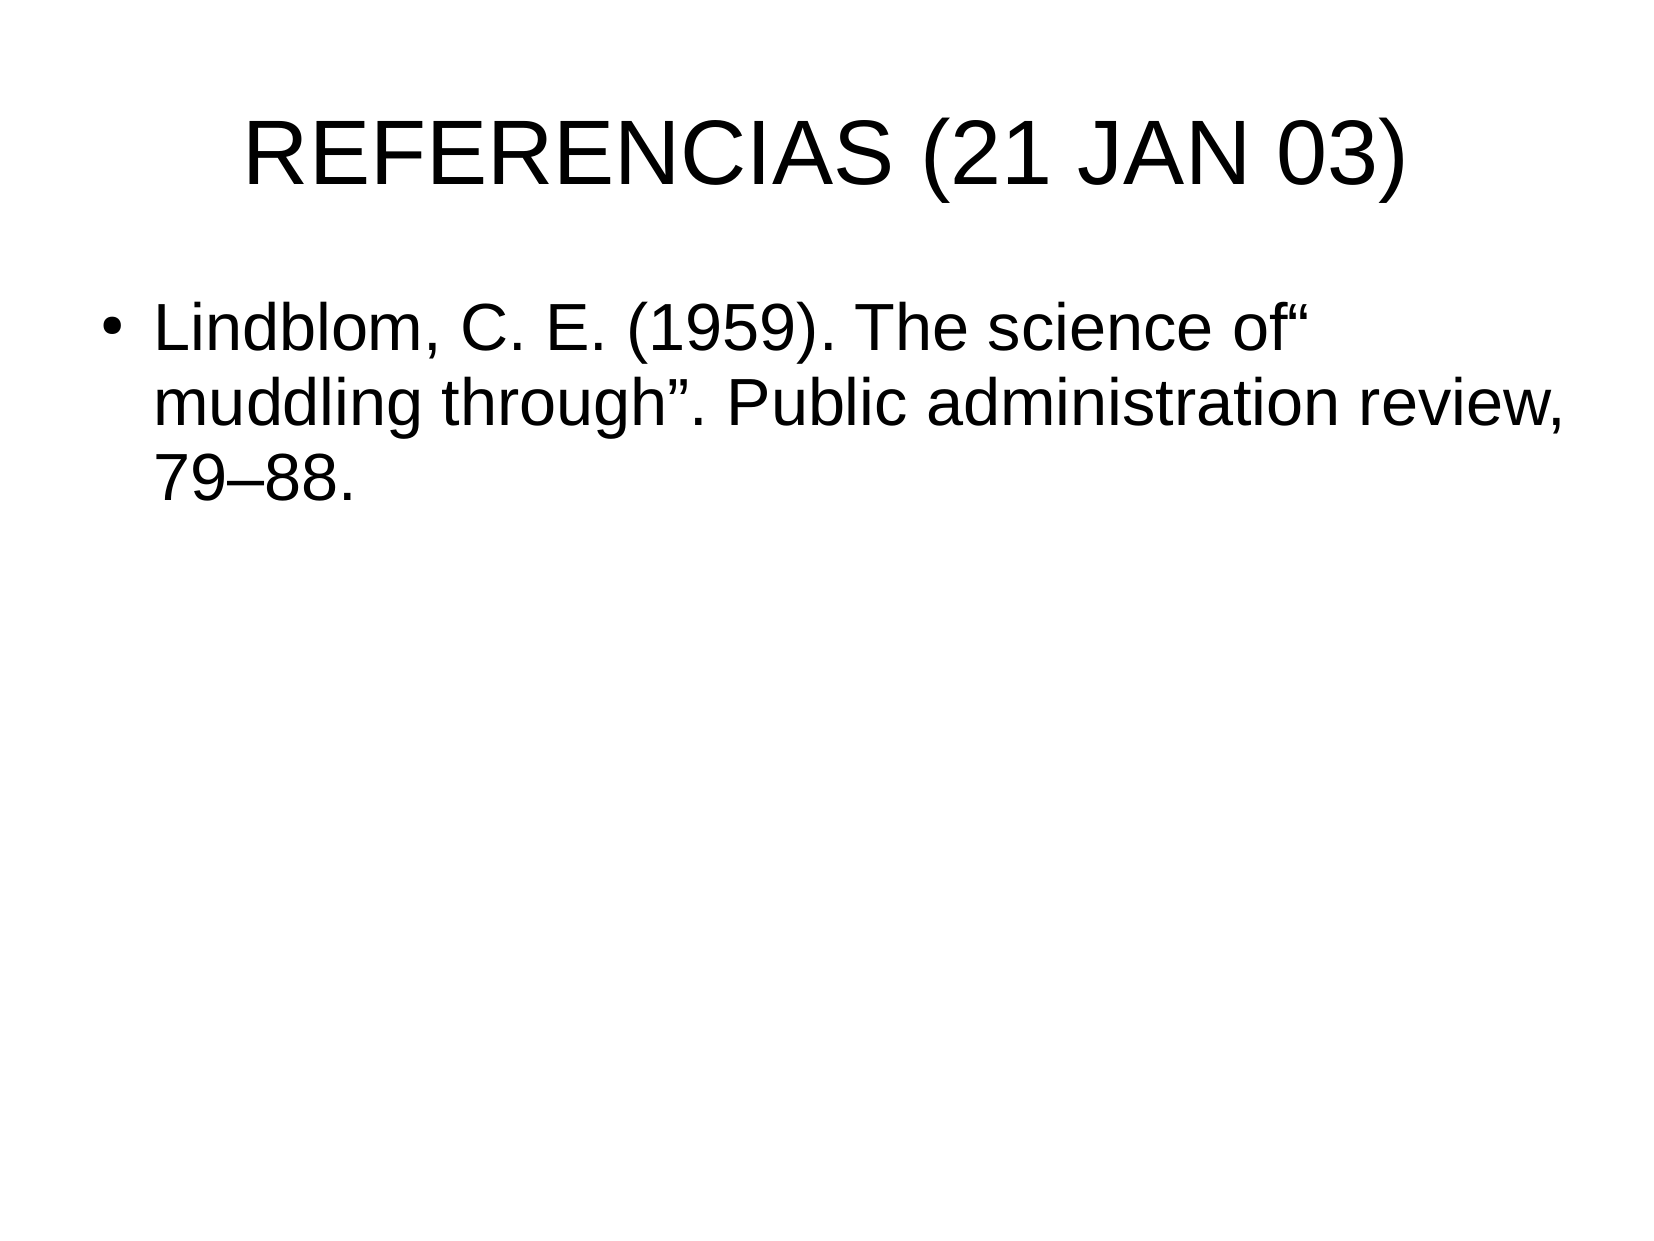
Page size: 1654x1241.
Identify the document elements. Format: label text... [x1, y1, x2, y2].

list Lindblom, C. E. (1959). The science of“ muddling through”. Public administration review, 79–88. [82, 290, 1571, 1010]
title REFERENCIAS (21 JAN 03) [82, 49, 1571, 257]
